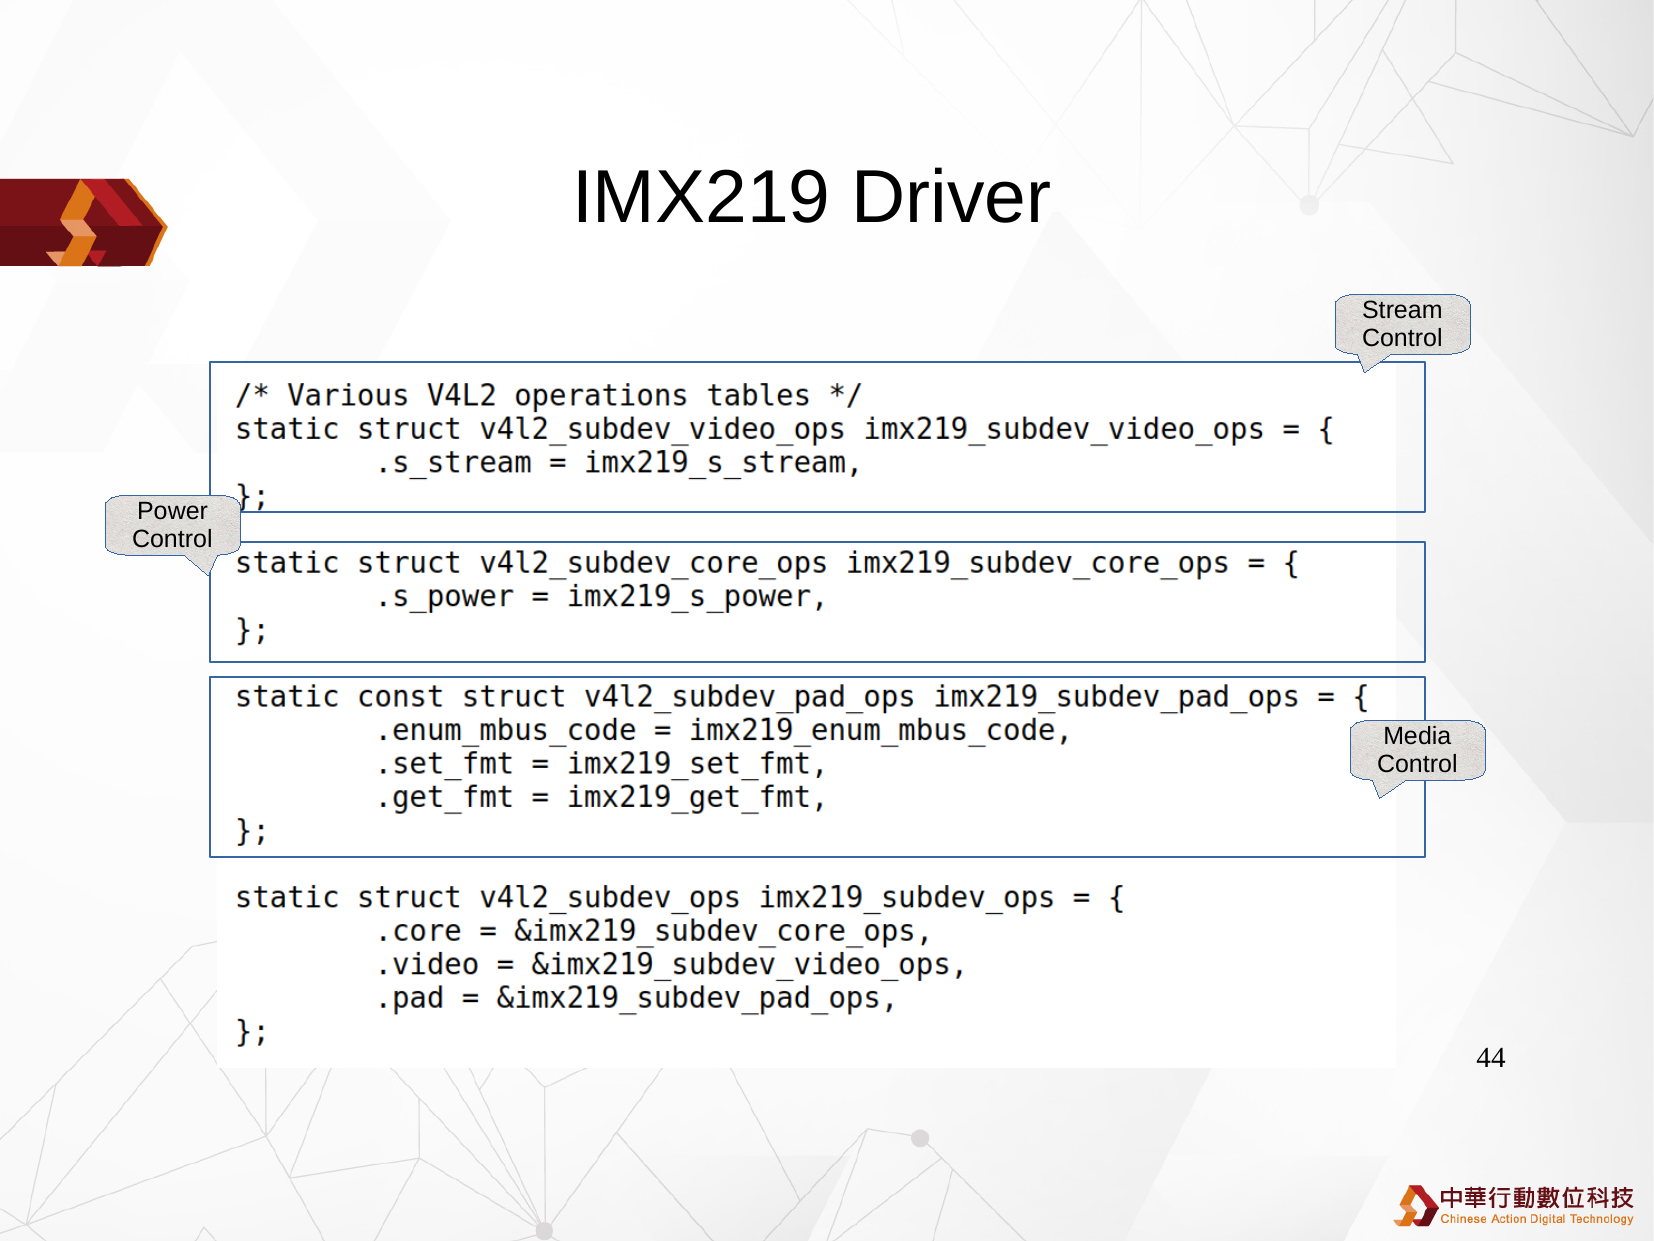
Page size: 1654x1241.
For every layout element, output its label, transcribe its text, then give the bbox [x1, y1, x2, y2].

picture [0, 0, 1654, 1241]
title IMX219 Driver [118, 112, 1506, 281]
text_box Media Control [1350, 720, 1486, 799]
text_box Power Control [105, 495, 241, 576]
text_box Stream Control [1335, 294, 1471, 373]
